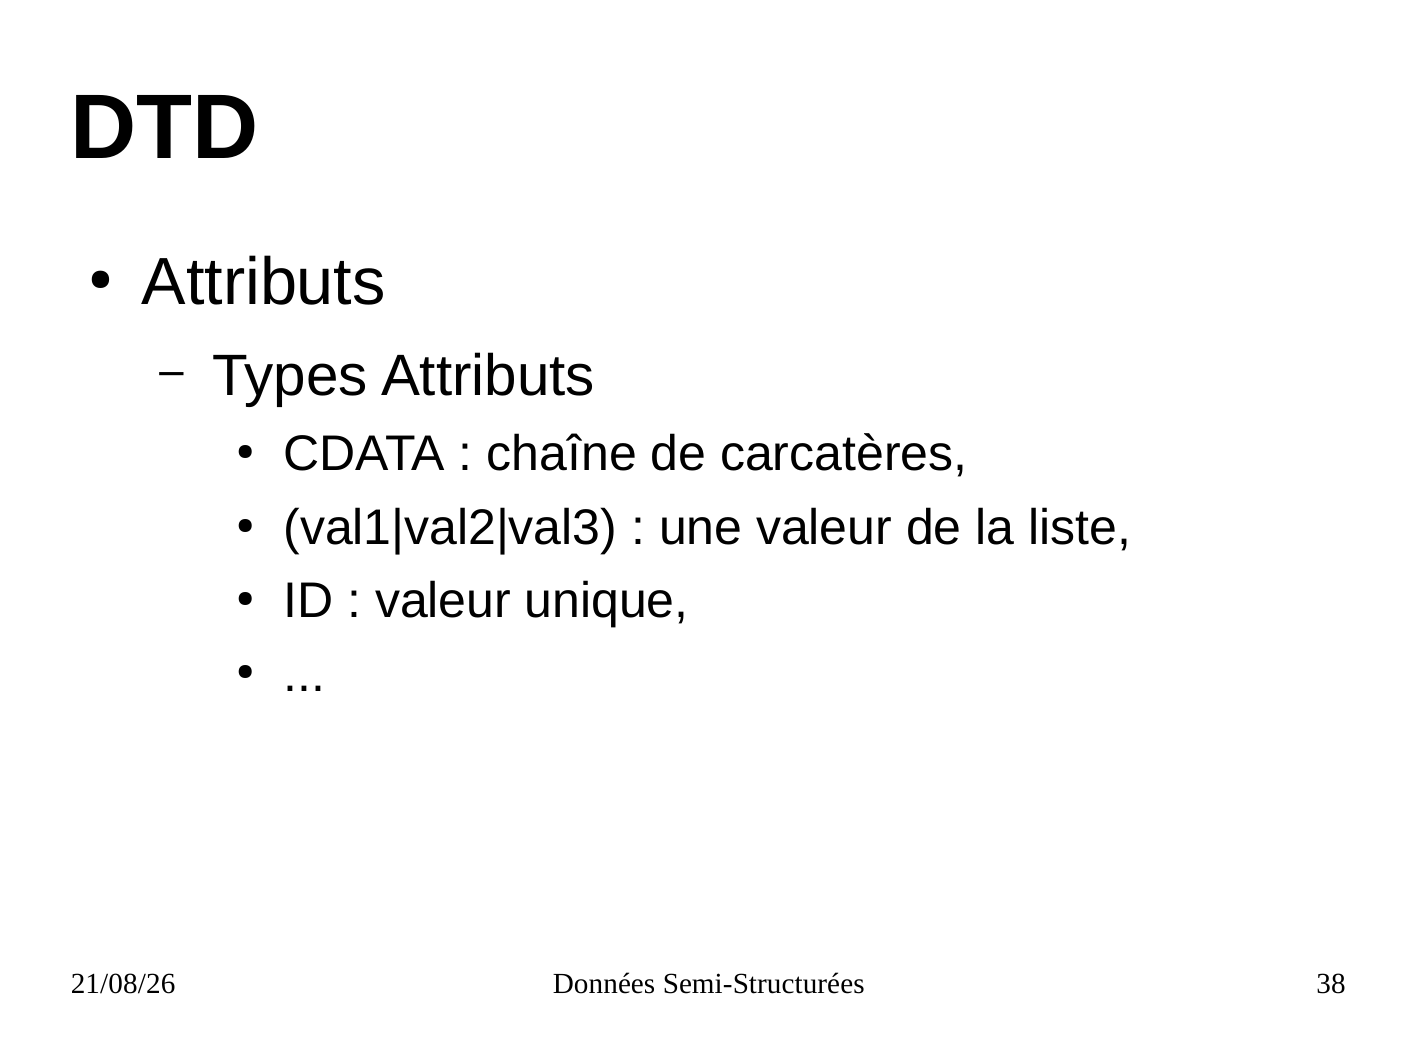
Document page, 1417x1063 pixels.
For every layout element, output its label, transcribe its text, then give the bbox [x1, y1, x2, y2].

title DTD [70, 42, 1346, 212]
list Attributs Types Attributs CDATA : chaîne de carcatères, (val1|val2|val3) : une valeur de la liste, ID : valeur unique, ... [70, 244, 1346, 925]
